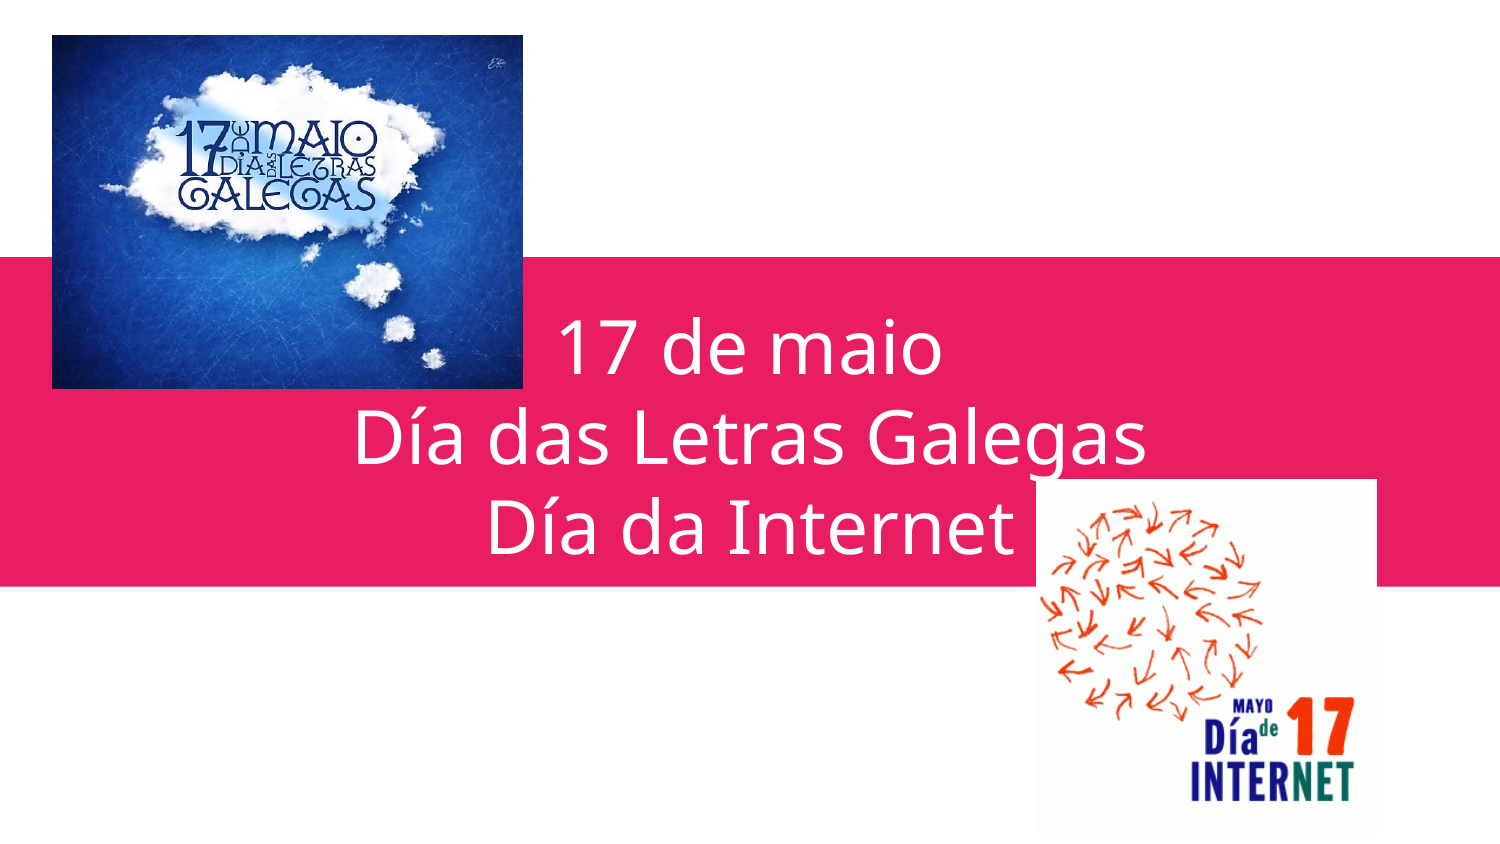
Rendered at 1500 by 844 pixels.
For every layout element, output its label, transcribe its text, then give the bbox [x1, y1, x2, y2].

picture [1036, 479, 1377, 833]
title 17 de maio Día das Letras Galegas Día da Internet [70, 309, 1430, 559]
picture [52, 35, 523, 389]
